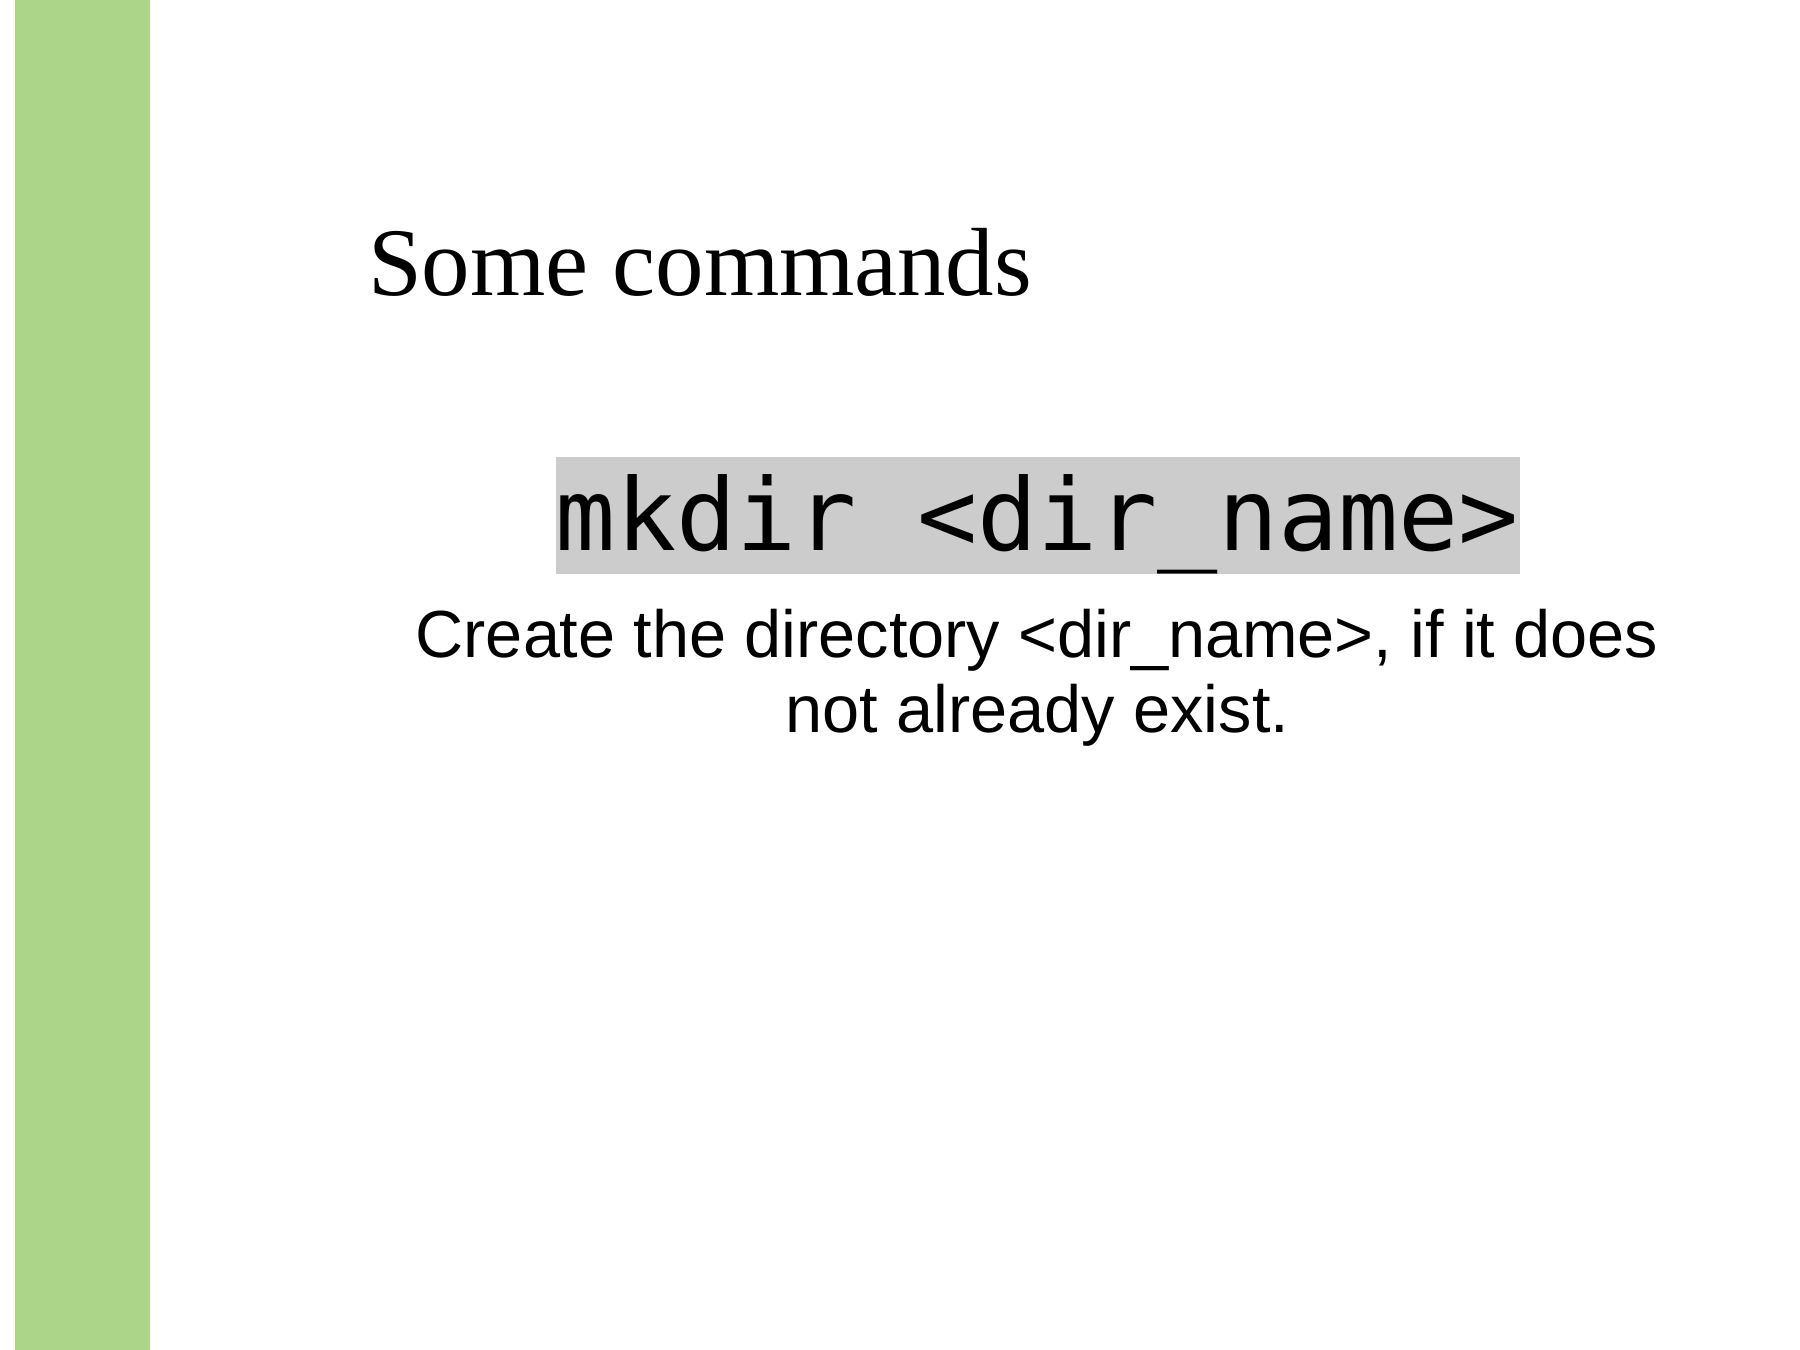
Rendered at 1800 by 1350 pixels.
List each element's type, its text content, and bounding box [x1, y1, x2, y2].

subtitle Some commands [368, 101, 1531, 424]
text_box mkdir <dir_name> Create the directory <dir_name>, if it does not already exist. [360, 449, 1681, 952]
